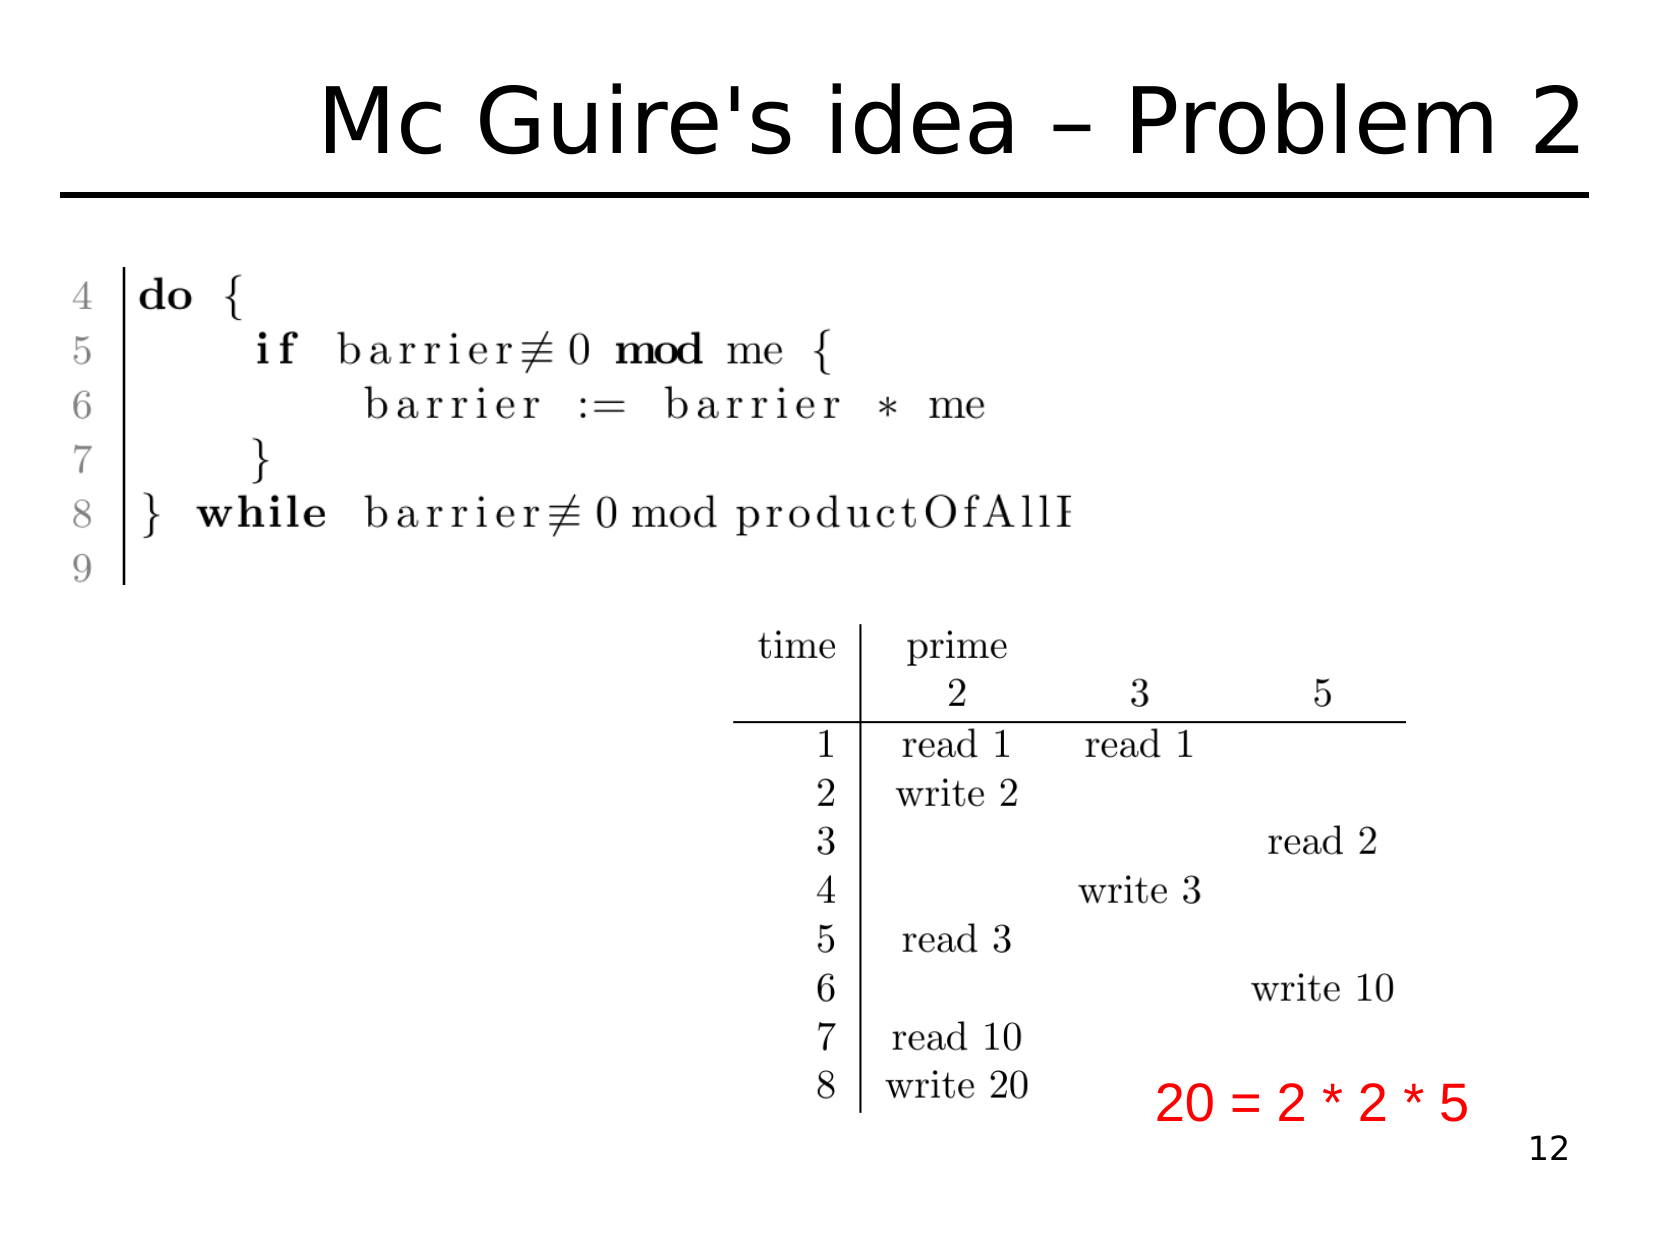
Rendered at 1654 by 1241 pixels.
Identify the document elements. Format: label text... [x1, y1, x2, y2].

picture [51, 267, 1081, 586]
text_box 20 = 2 * 2 * 5 [1140, 1064, 1485, 1141]
title Mc Guire's idea – Problem 2 [101, 17, 1590, 226]
picture [720, 614, 1406, 1119]
